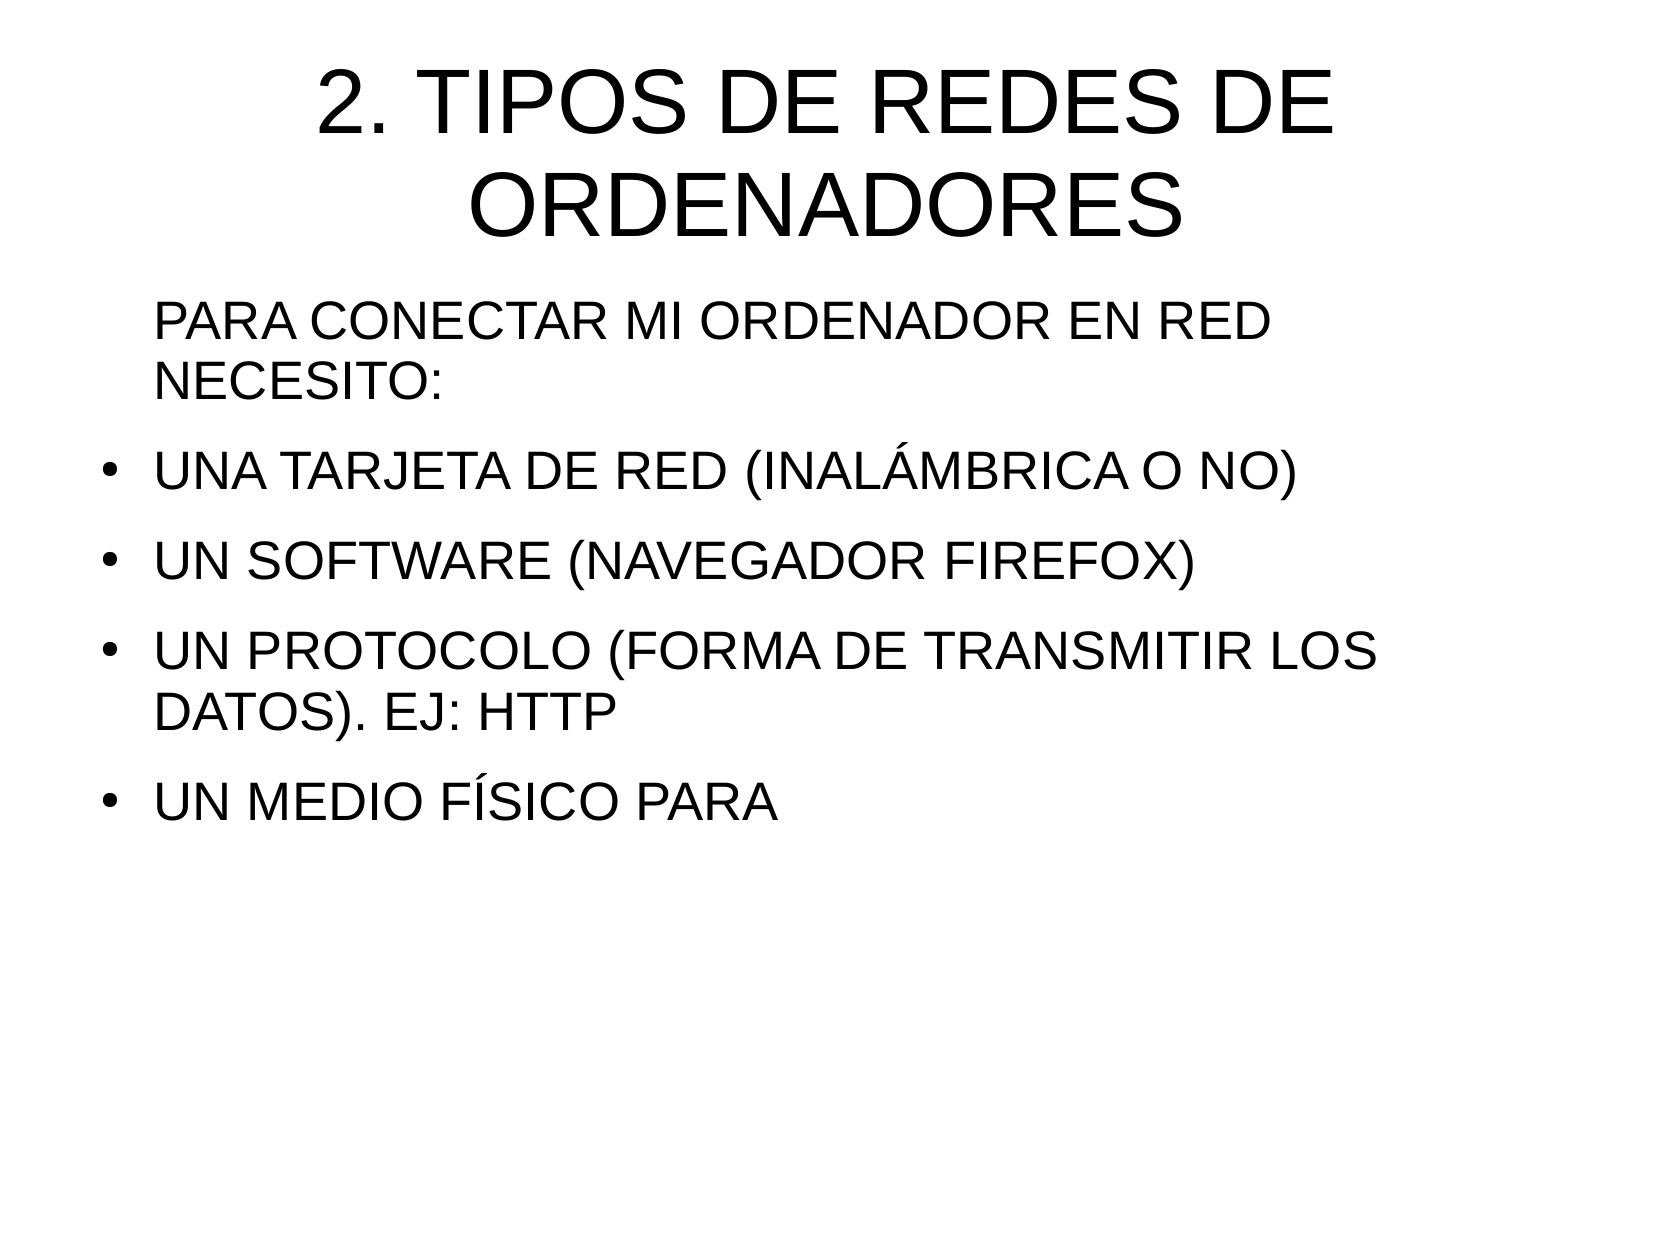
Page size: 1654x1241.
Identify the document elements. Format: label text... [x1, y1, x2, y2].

title 2. TIPOS DE REDES DE ORDENADORES [82, 49, 1571, 257]
list PARA CONECTAR MI ORDENADOR EN RED NECESITO: UNA TARJETA DE RED (INALÁMBRICA O NO) UN SOFTWARE (NAVEGADOR FIREFOX) UN PROTOCOLO (FORMA DE TRANSMITIR LOS DATOS). EJ: HTTP UN MEDIO FÍSICO PARA [82, 290, 1571, 1094]
